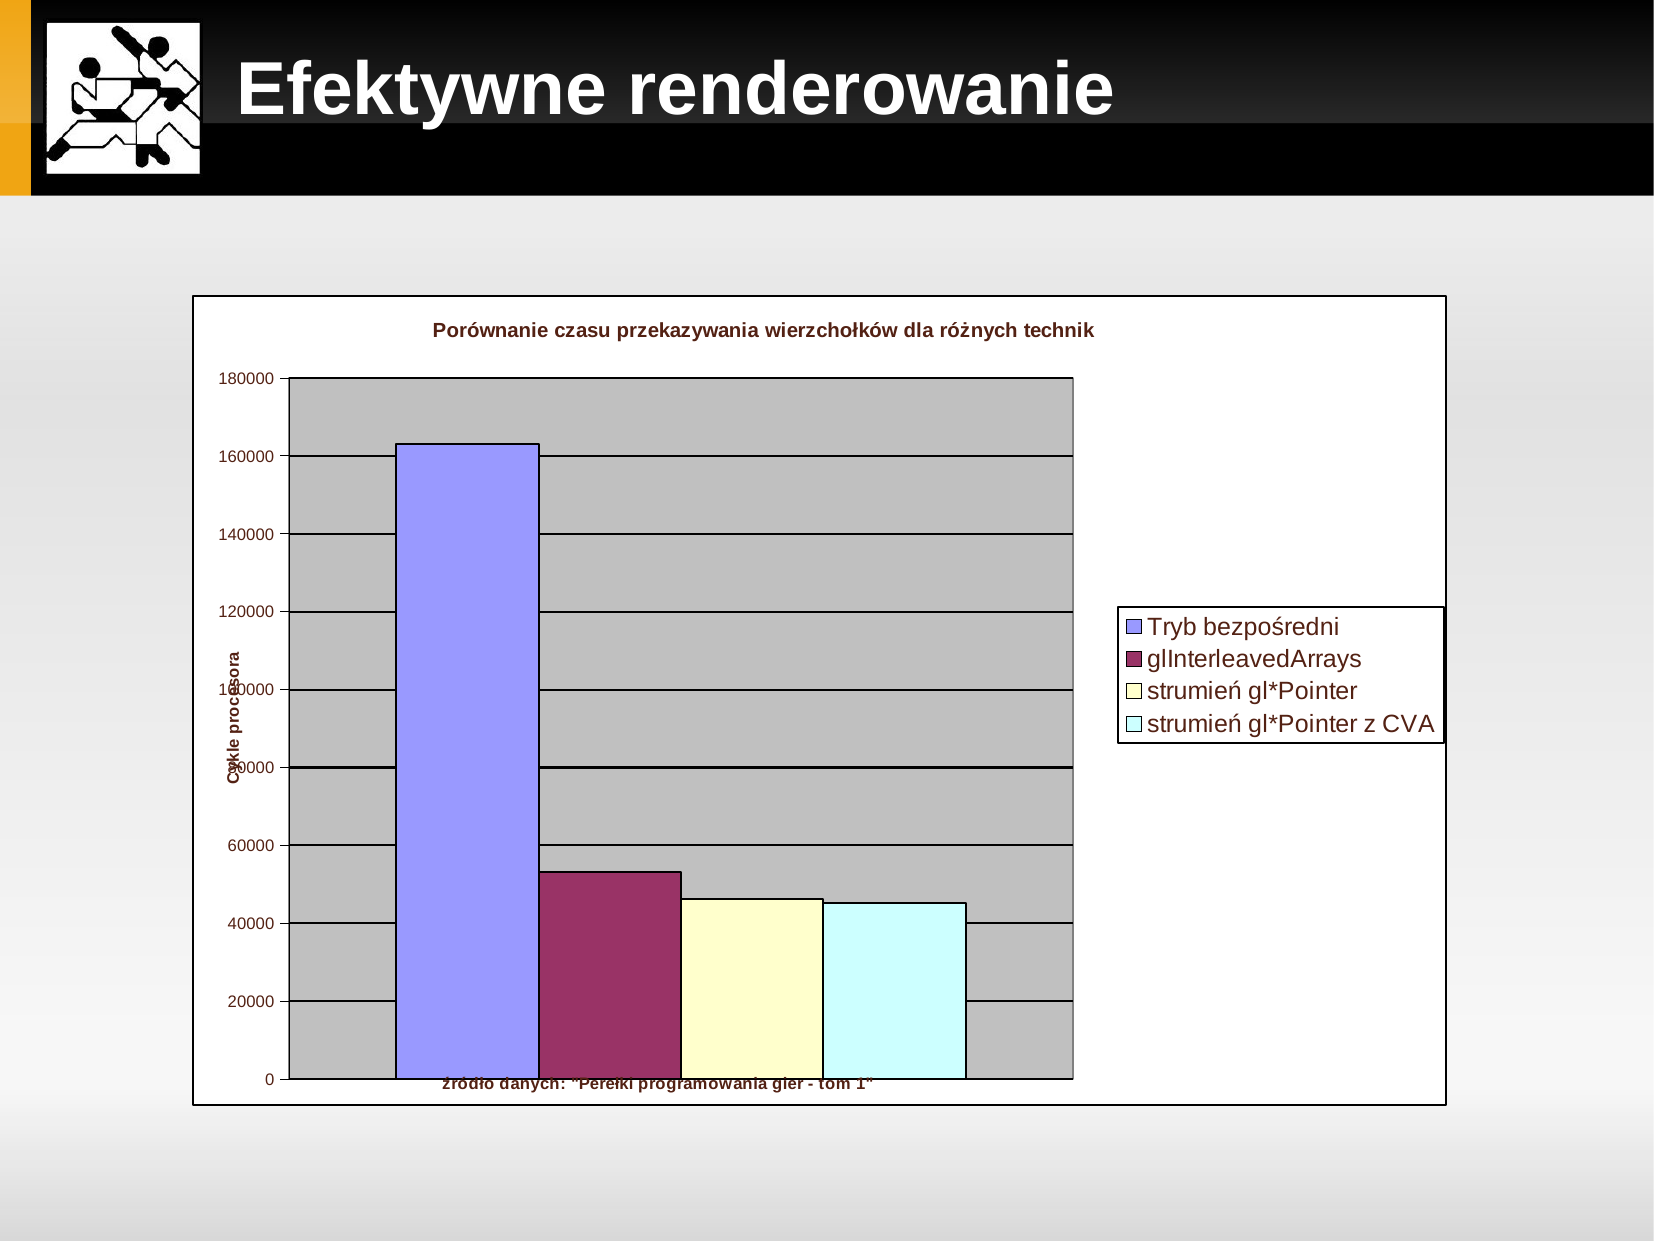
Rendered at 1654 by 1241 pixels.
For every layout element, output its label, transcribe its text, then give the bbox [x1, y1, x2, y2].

title Efektywne renderowanie [236, 0, 1595, 178]
chart [192, 295, 1447, 1106]
picture [0, 0, 1654, 1241]
